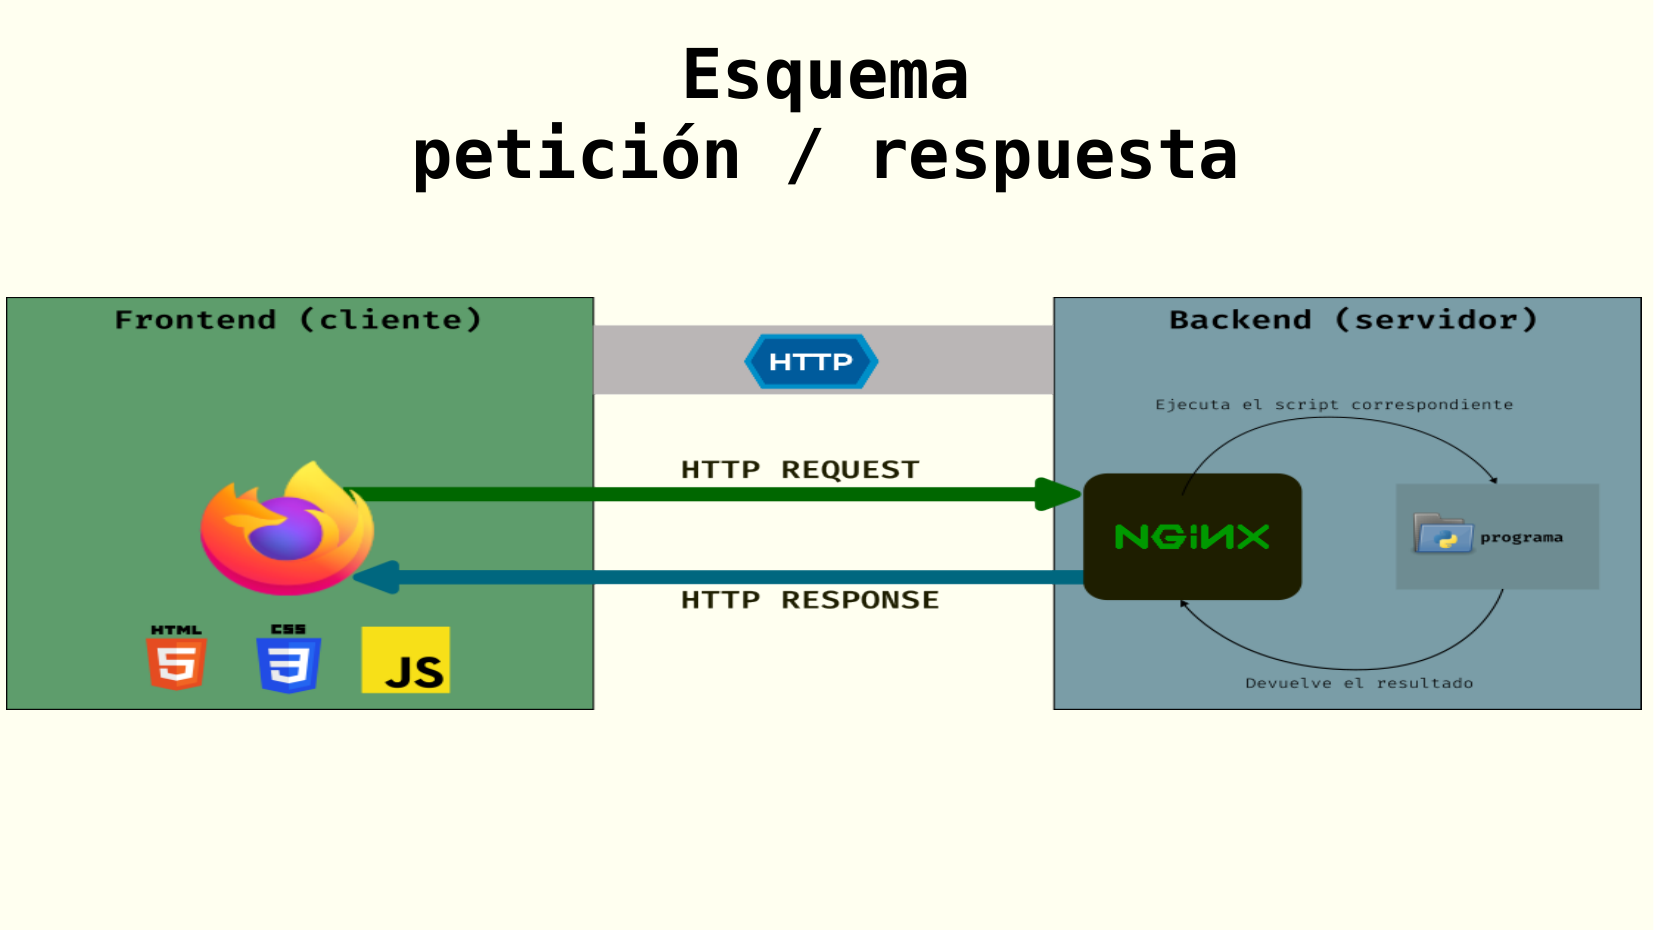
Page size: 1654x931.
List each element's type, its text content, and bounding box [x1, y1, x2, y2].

title Esquema petición / respuesta [82, 34, 1571, 196]
picture [6, 297, 1642, 710]
